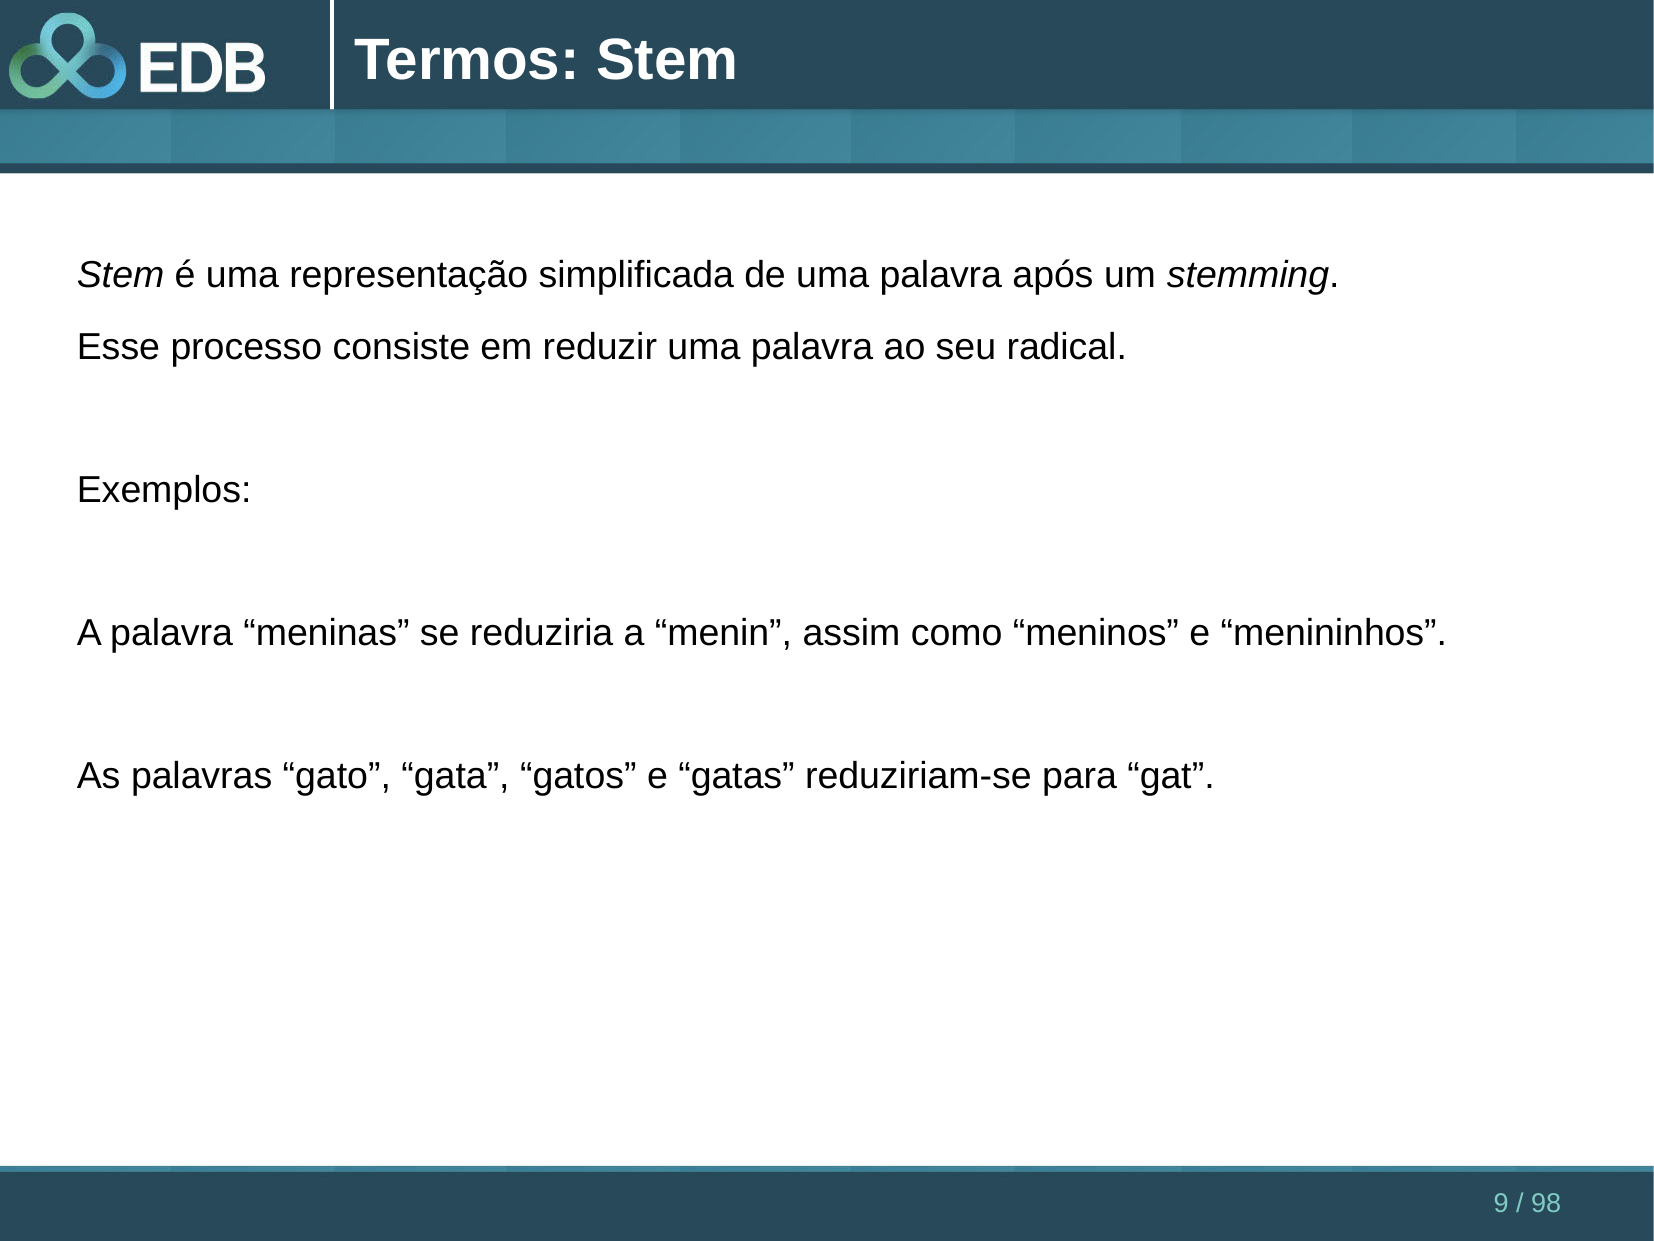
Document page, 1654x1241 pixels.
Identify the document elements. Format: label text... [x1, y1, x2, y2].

picture [0, 0, 1654, 1241]
title Termos: Stem [354, 26, 1595, 92]
list Stem é uma representação simplificada de uma palavra após um stemming. Esse processo consiste em reduzir uma palavra ao seu radical. Exemplos: A palavra “meninas” se reduziria a “menin”, assim como “meninos” e “menininhos”. As palavras “gato”, “gata”, “gatos” e “gatas” reduziriam-se para “gat”. [76, 253, 1565, 797]
